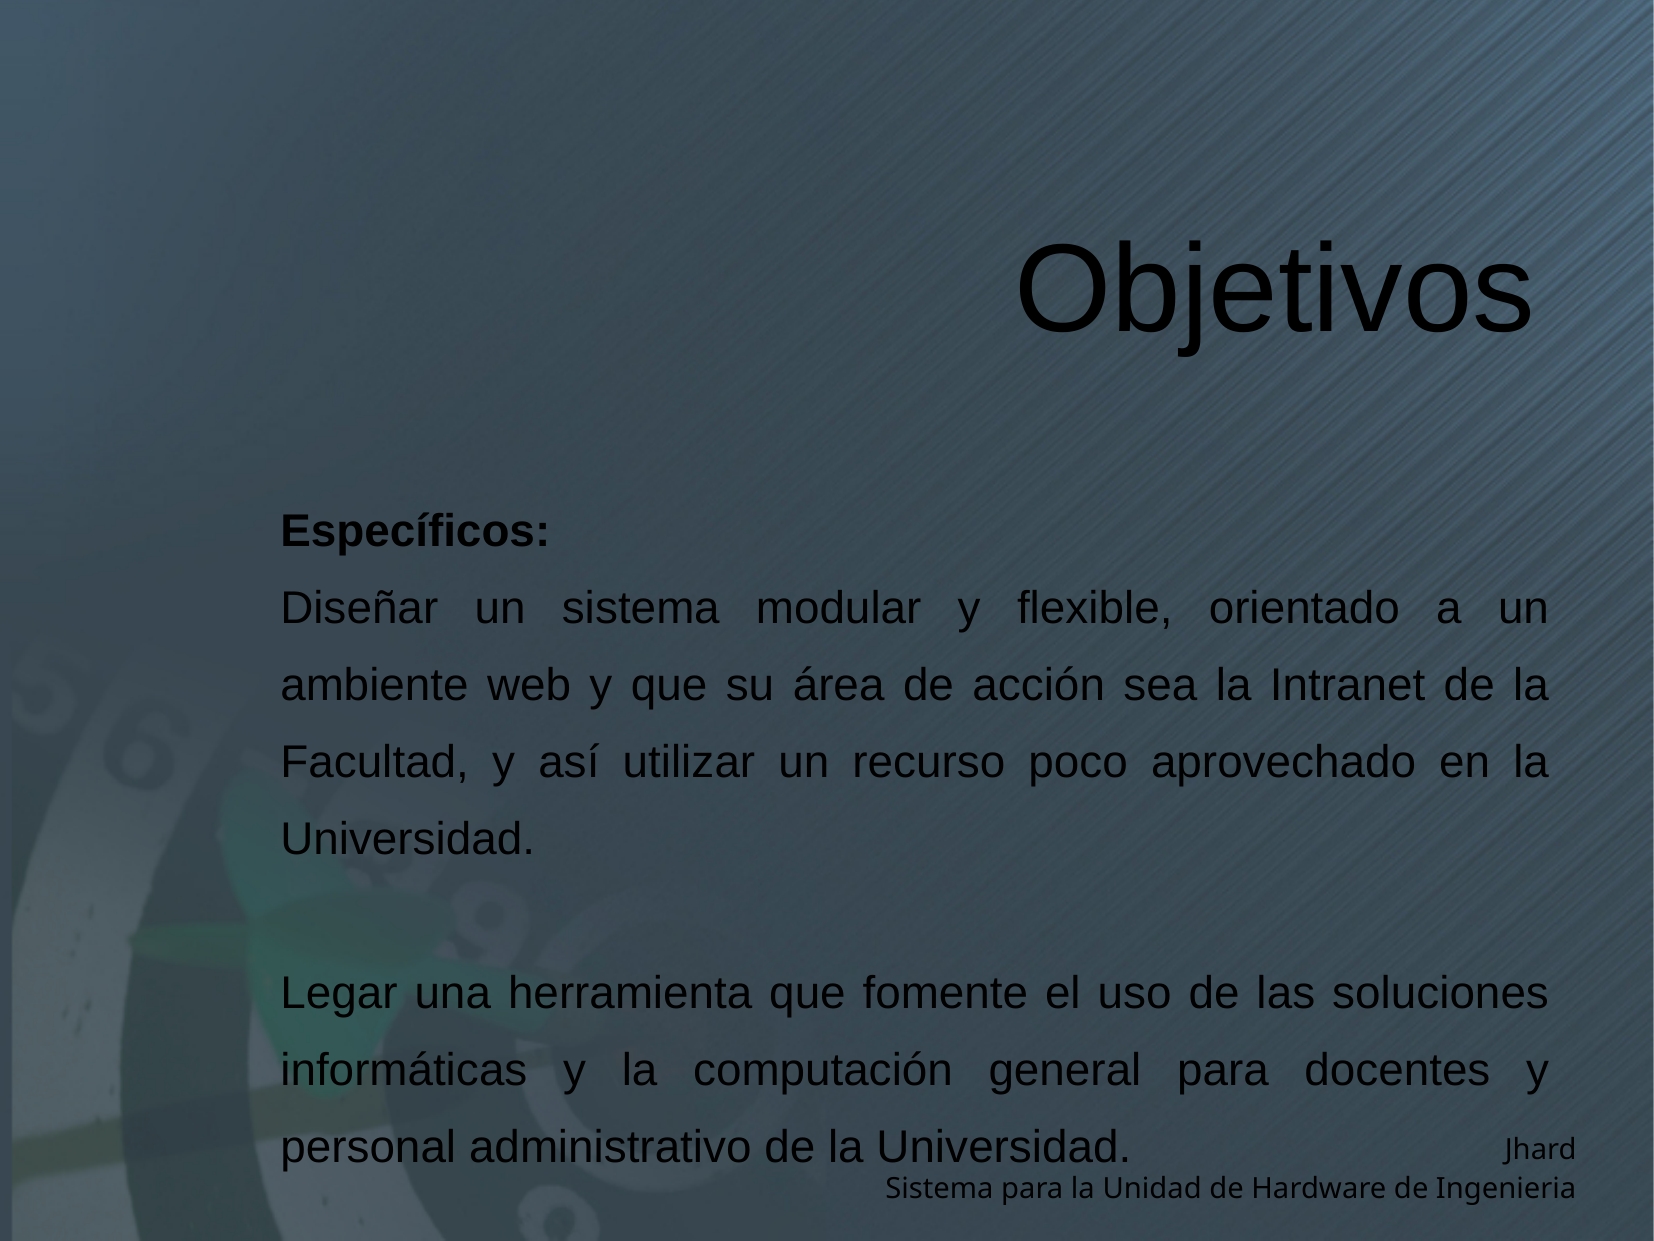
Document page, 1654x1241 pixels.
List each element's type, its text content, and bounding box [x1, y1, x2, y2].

picture [0, 0, 1654, 1241]
title Objetivos [584, 191, 1536, 384]
text_box Específicos: Diseñar un sistema modular y flexible, orientado a un ambiente web y que su área de acción sea la Intranet de la Facultad, y así utilizar un recurso poco aprovechado en la Universidad. Legar una herramienta que fomente el uso de las soluciones informáticas y la computación general para docentes y personal administrativo de la Universidad. [265, 472, 1565, 1154]
